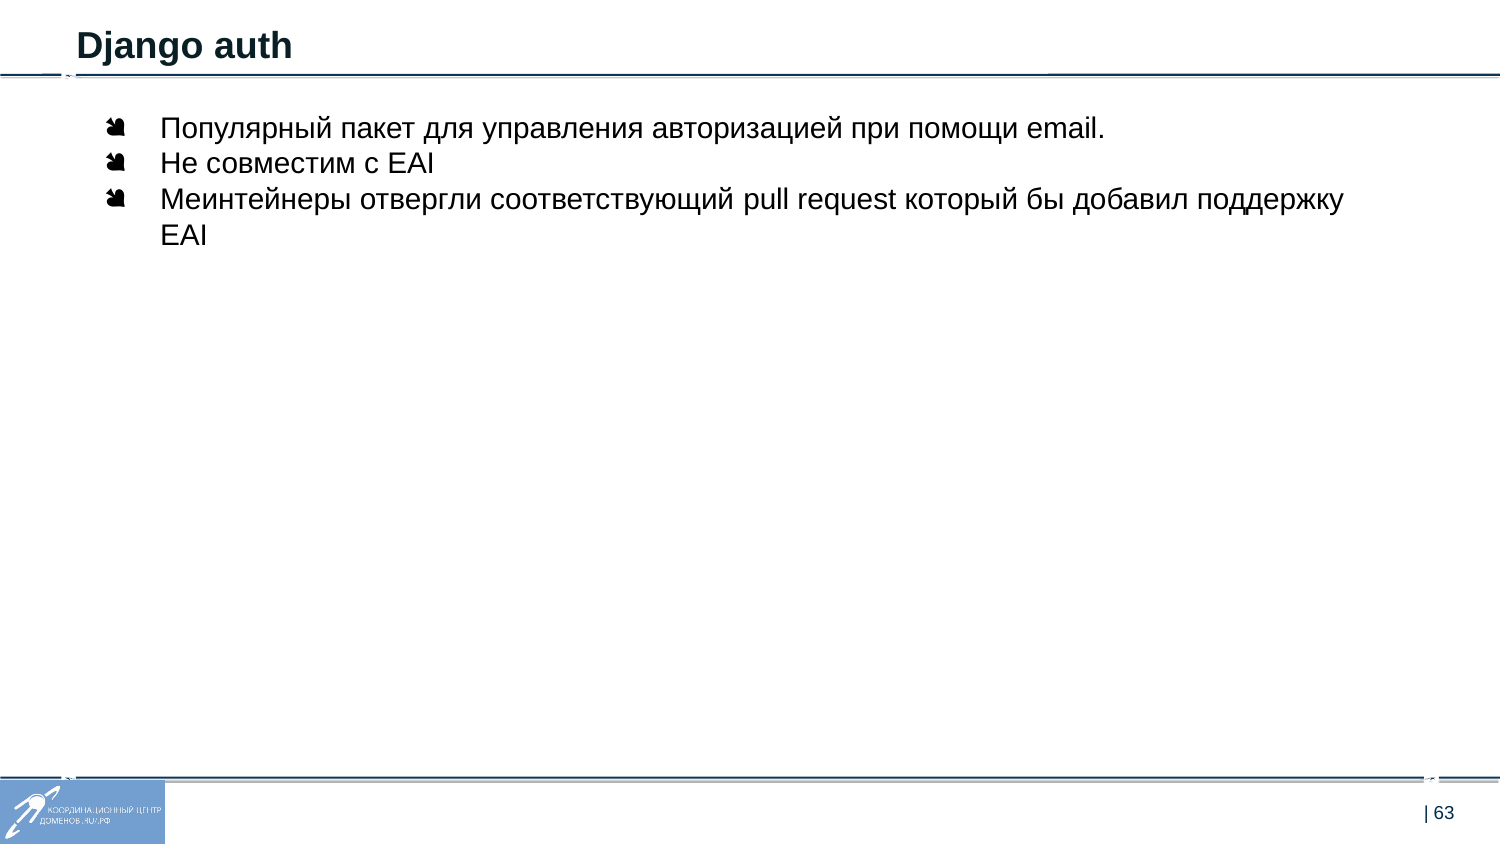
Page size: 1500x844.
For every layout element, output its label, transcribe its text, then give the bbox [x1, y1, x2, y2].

title Django auth [61, 5, 1376, 62]
list Популярный пакет для управления авторизацией при помощи email. Не совместим с EAI Меинтейнеры отвергли соответствующий pull request который бы добавил поддержку EAI [70, 93, 1368, 656]
picture [0, 779, 166, 844]
